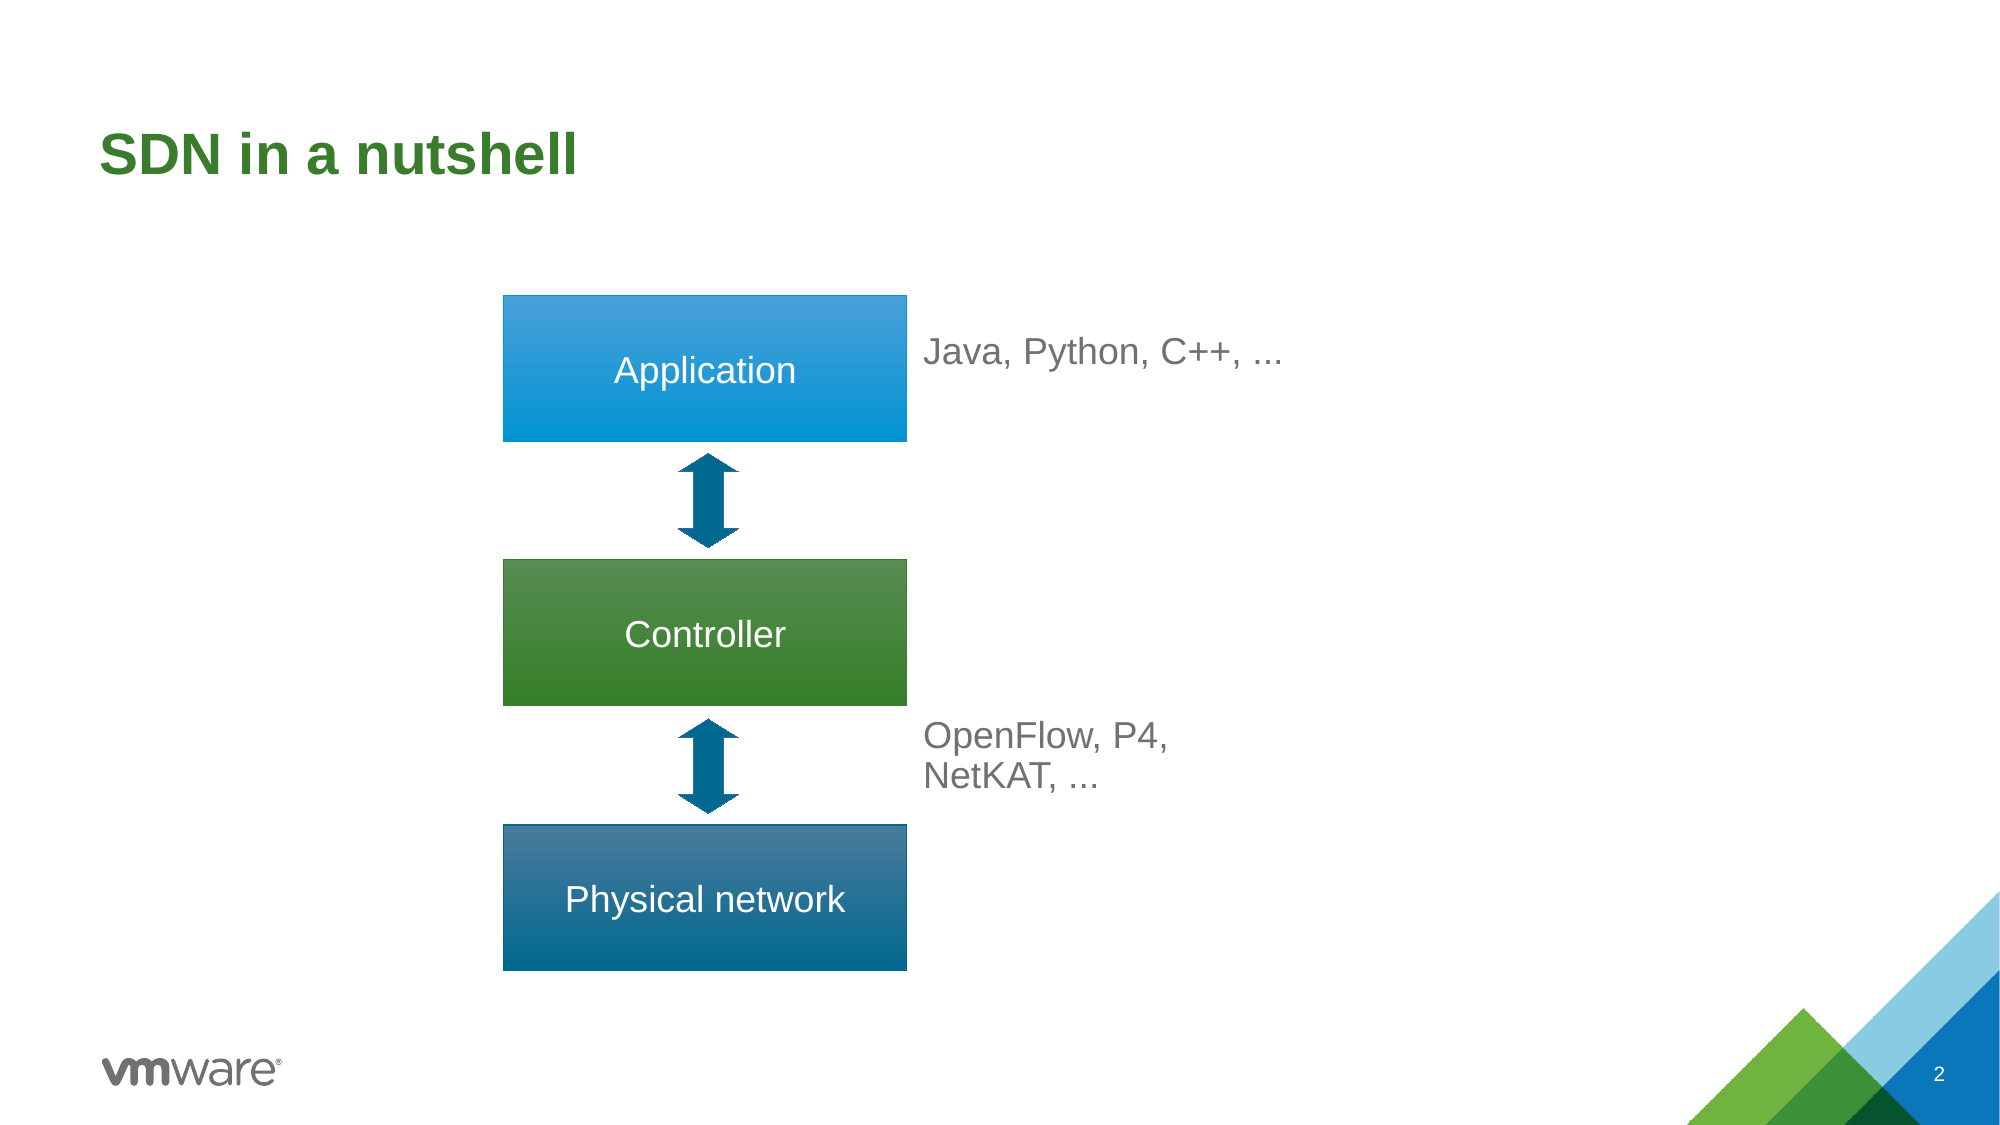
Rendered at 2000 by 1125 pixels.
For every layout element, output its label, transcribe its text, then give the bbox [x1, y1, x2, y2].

title SDN in a nutshell [99, 54, 1900, 188]
text_box OpenFlow, P4, NetKAT, ... [923, 715, 1275, 817]
text_box [678, 453, 739, 548]
text_box Controller [503, 559, 907, 706]
text_box Java, Python, C++, ... [923, 332, 1340, 389]
slide_number <number> [1902, 1060, 1977, 1085]
text_box Application [503, 295, 907, 442]
picture [1674, 887, 2000, 1125]
text_box [678, 718, 739, 814]
text_box Physical network [503, 825, 907, 971]
